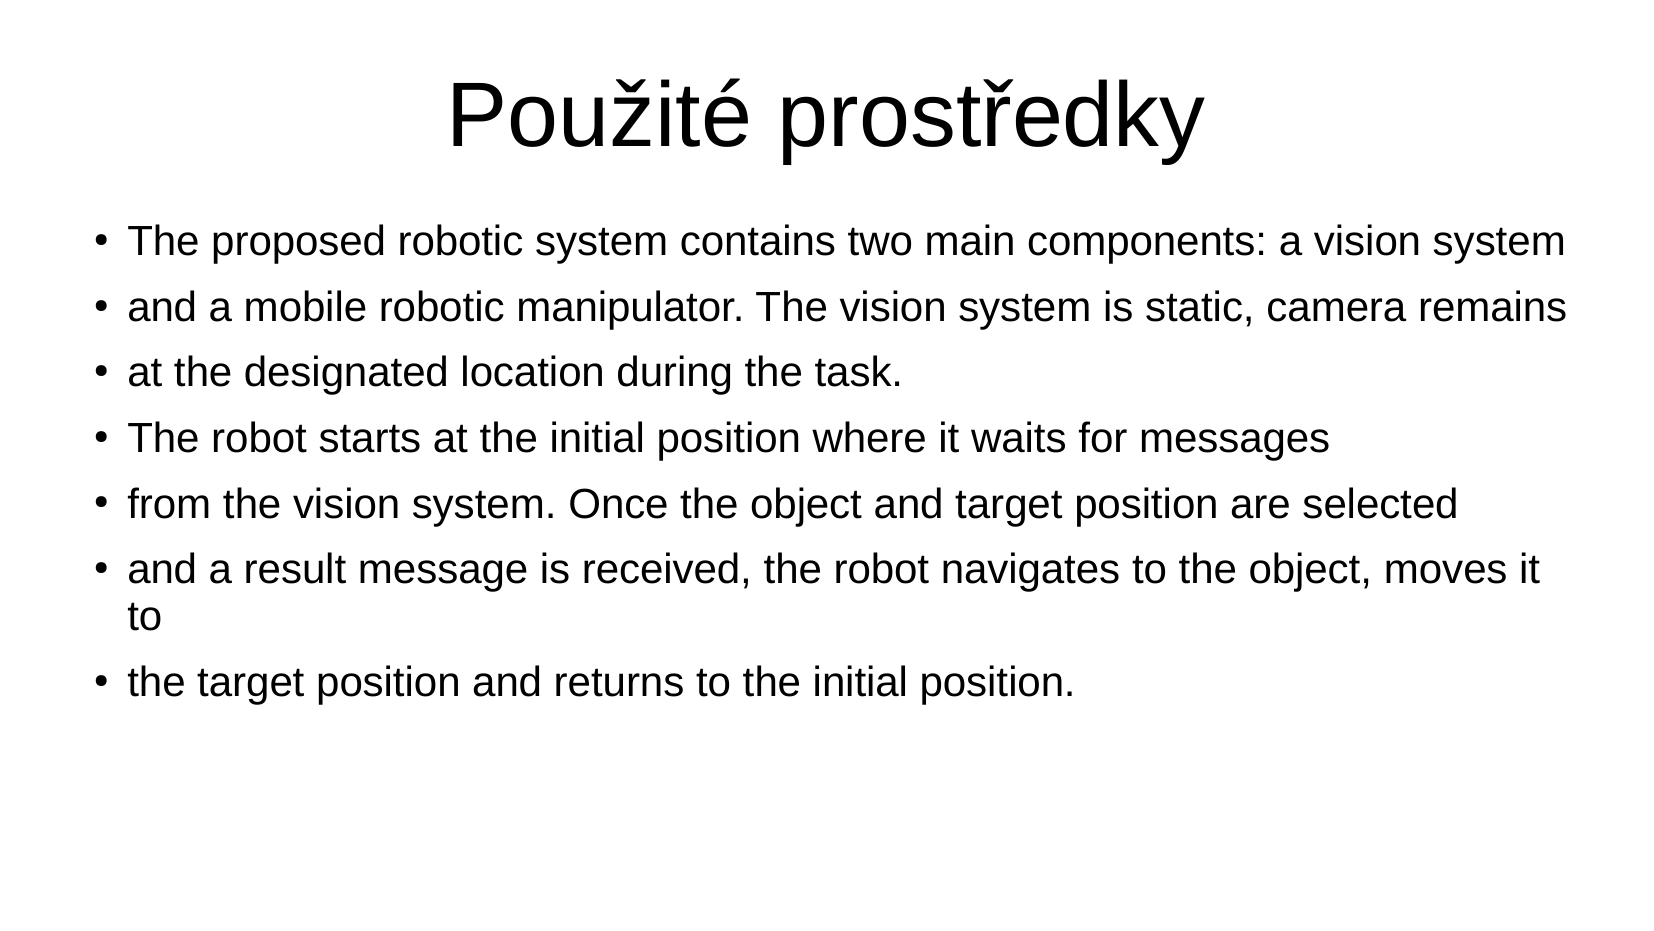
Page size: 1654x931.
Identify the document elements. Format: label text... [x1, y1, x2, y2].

title Použité prostředky [82, 37, 1571, 193]
list The proposed robotic system contains two main components: a vision system and a mobile robotic manipulator. The vision system is static, camera remains at the designated location during the task. The robot starts at the initial position where it waits for messages from the vision system. Once the object and target position are selected and a result message is received, the robot navigates to the object, moves it to the target position and returns to the initial position. [82, 217, 1571, 758]
